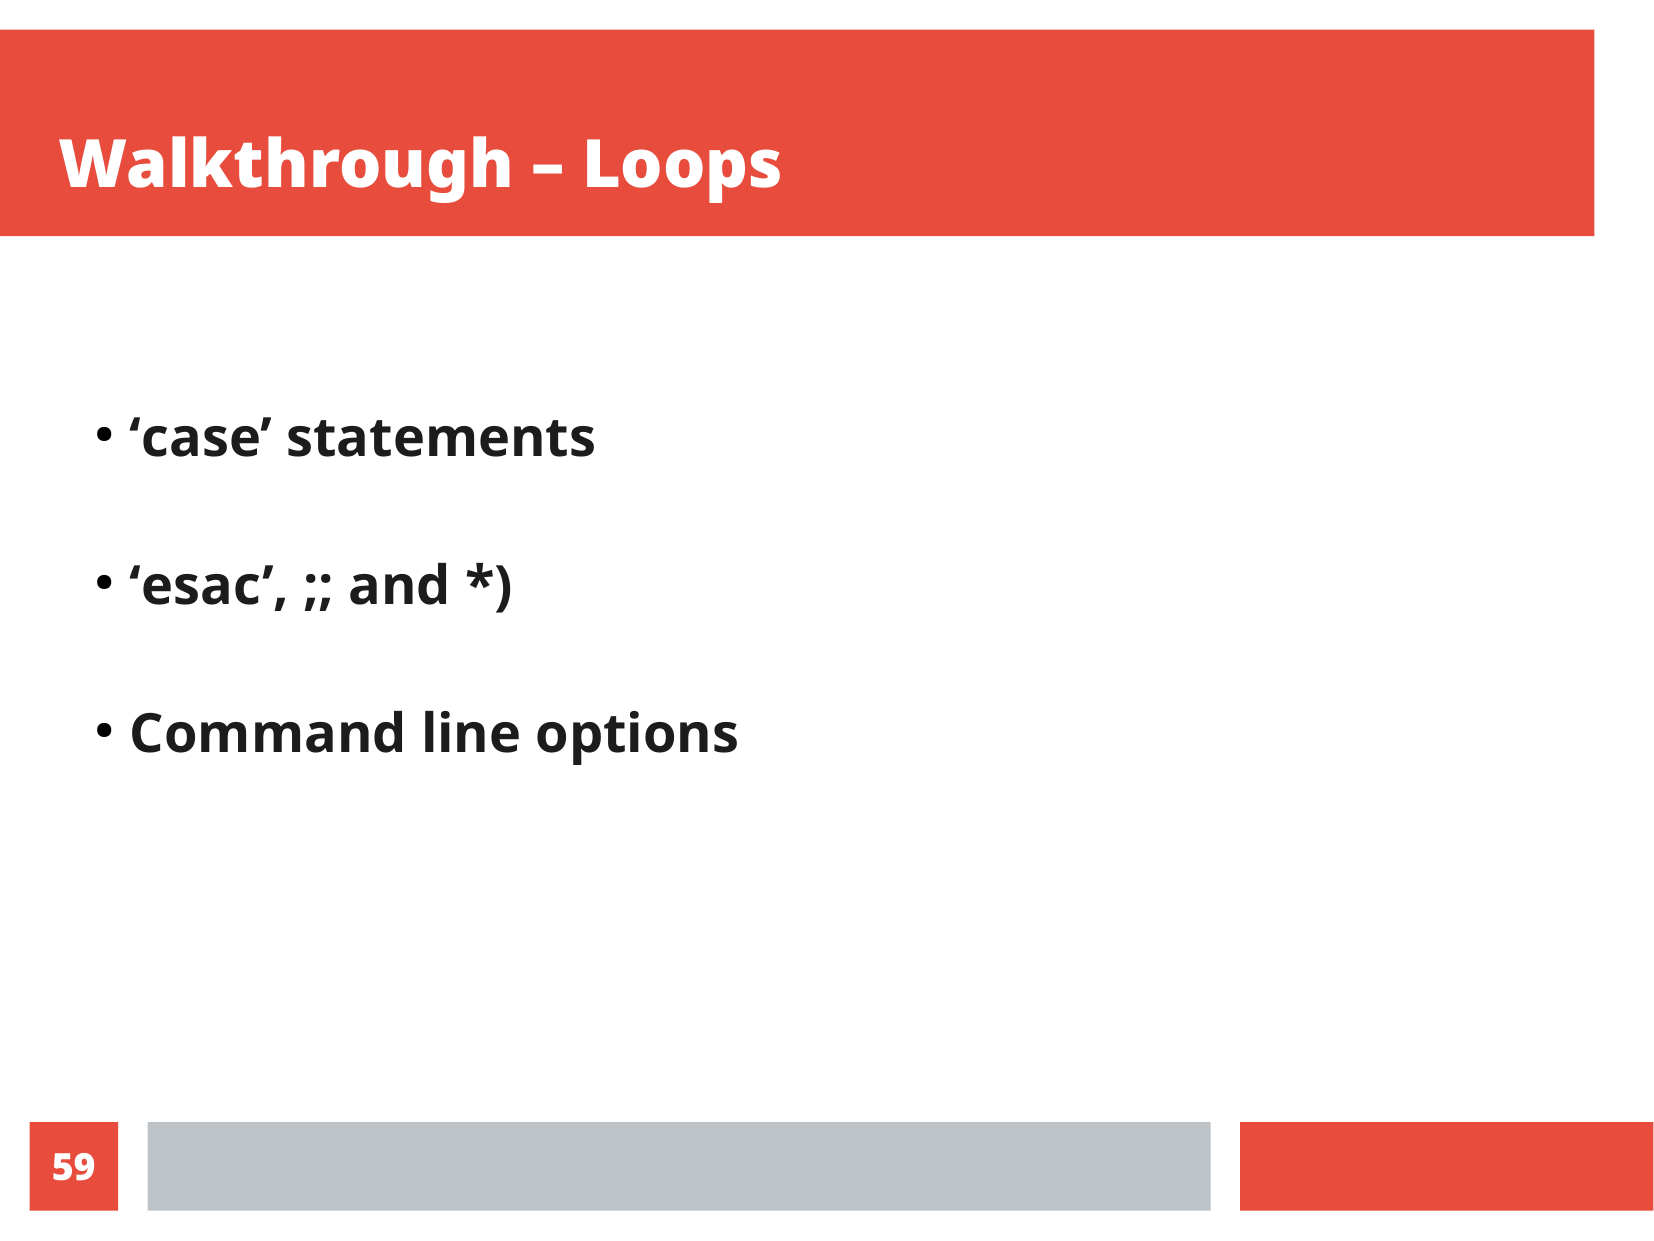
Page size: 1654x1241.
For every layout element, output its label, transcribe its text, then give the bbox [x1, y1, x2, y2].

title Walkthrough – Loops [59, 59, 1595, 207]
subtitle ‘case’ statements ‘esac’, ;; and *) Command line options [59, 324, 1565, 1093]
